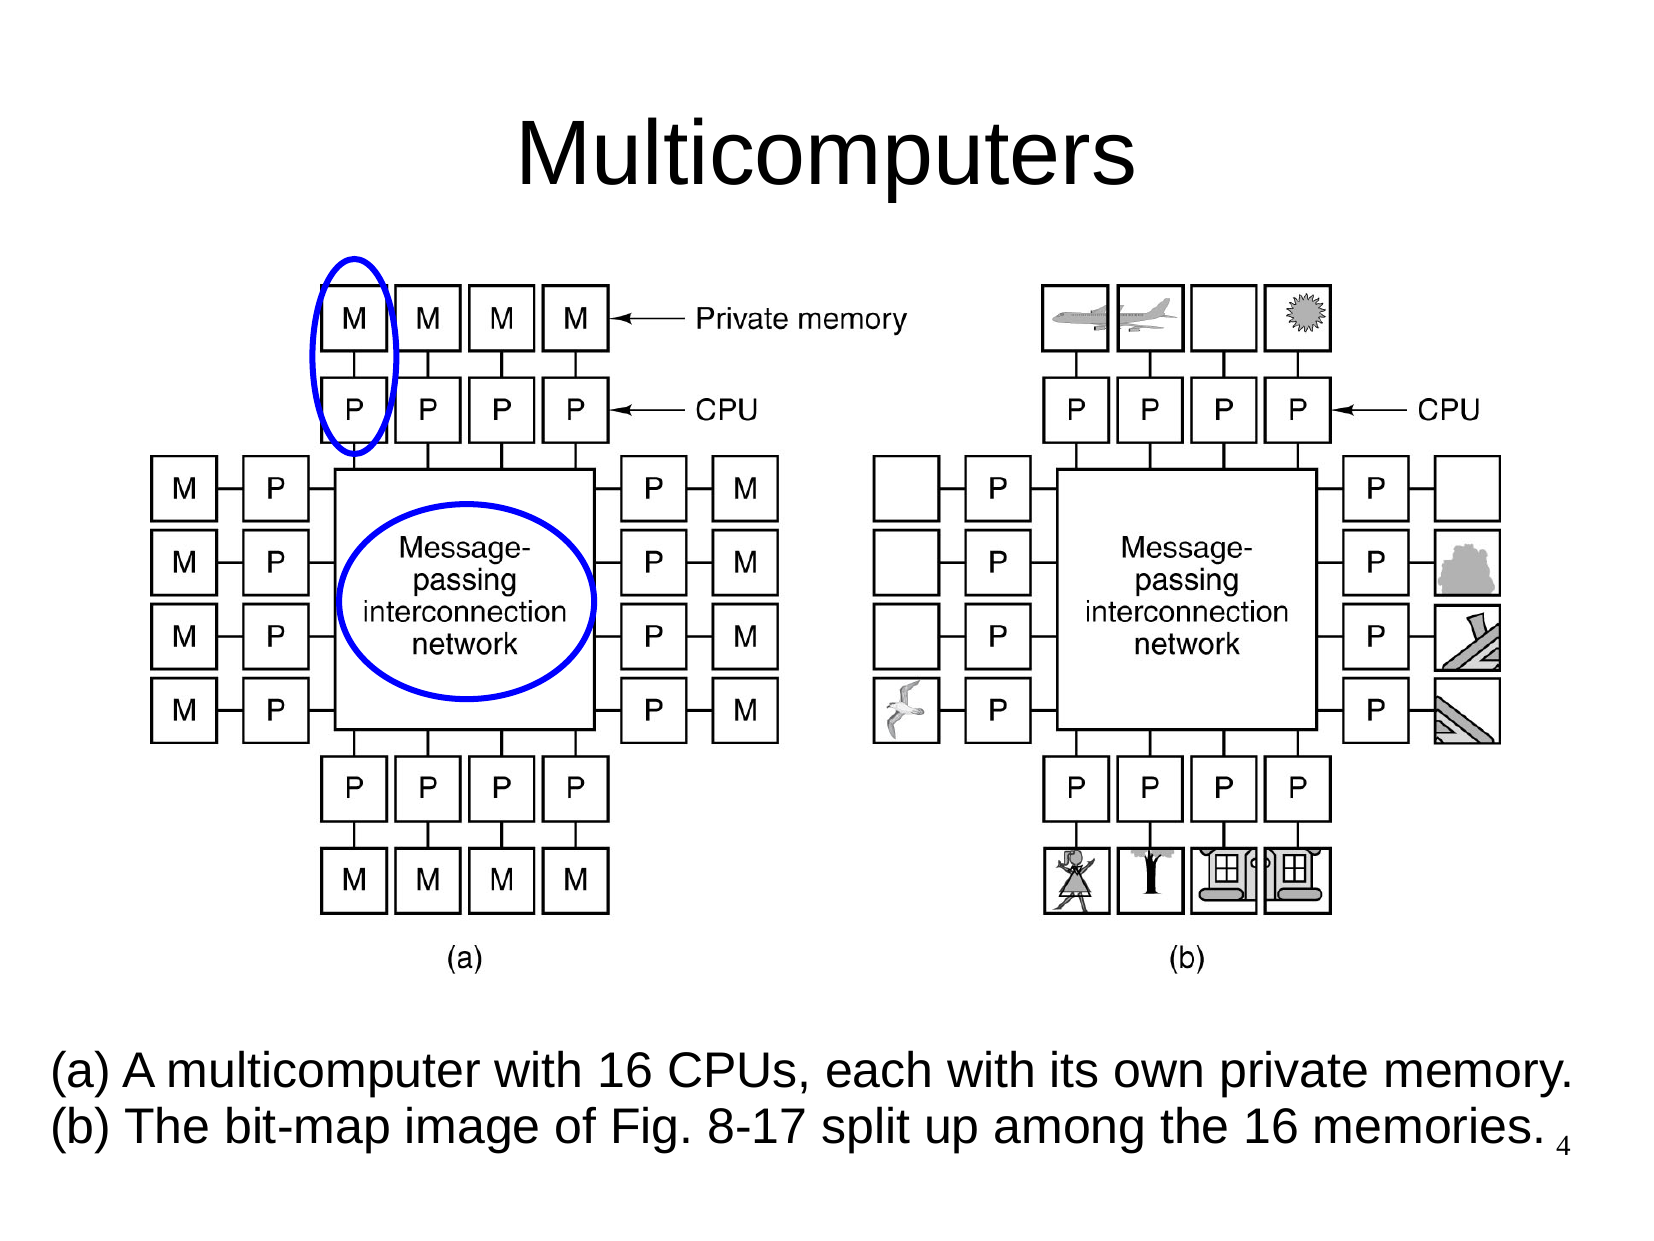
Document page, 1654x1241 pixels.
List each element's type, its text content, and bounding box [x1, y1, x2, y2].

title Multicomputers [82, 49, 1571, 257]
picture [316, 284, 393, 450]
text_box (a) A multicomputer with 16 CPUs, each with its own private memory. (b) The bit-map image of Fig. 8-17 split up among the 16 memories. [35, 1035, 1590, 1163]
picture [150, 284, 1501, 974]
